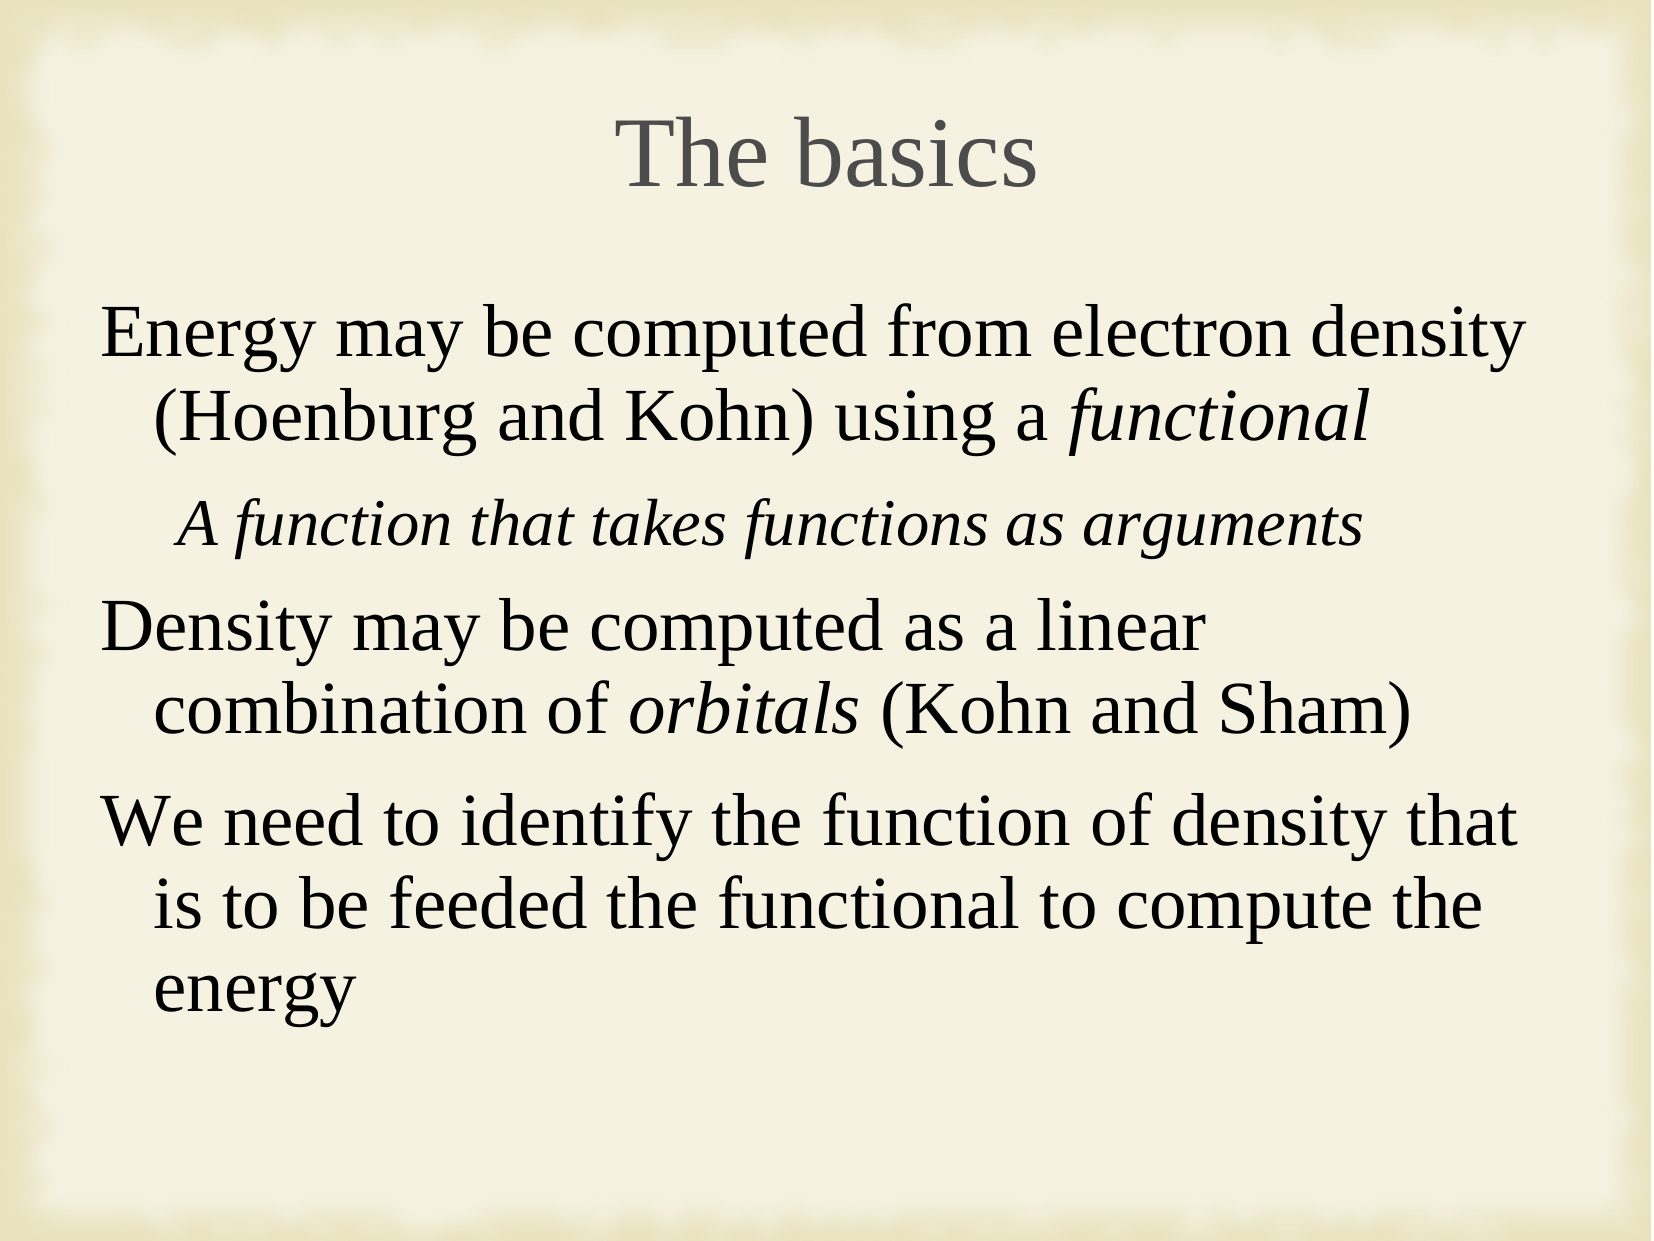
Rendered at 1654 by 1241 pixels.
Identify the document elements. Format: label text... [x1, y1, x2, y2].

picture [0, 0, 1651, 1241]
title The basics [82, 49, 1571, 257]
list Energy may be computed from electron density (Hoenburg and Kohn) using a functional A function that takes functions as arguments Density may be computed as a linear combination of orbitals (Kohn and Sham) We need to identify the function of density that is to be feeded the functional to compute the energy [82, 290, 1571, 1111]
